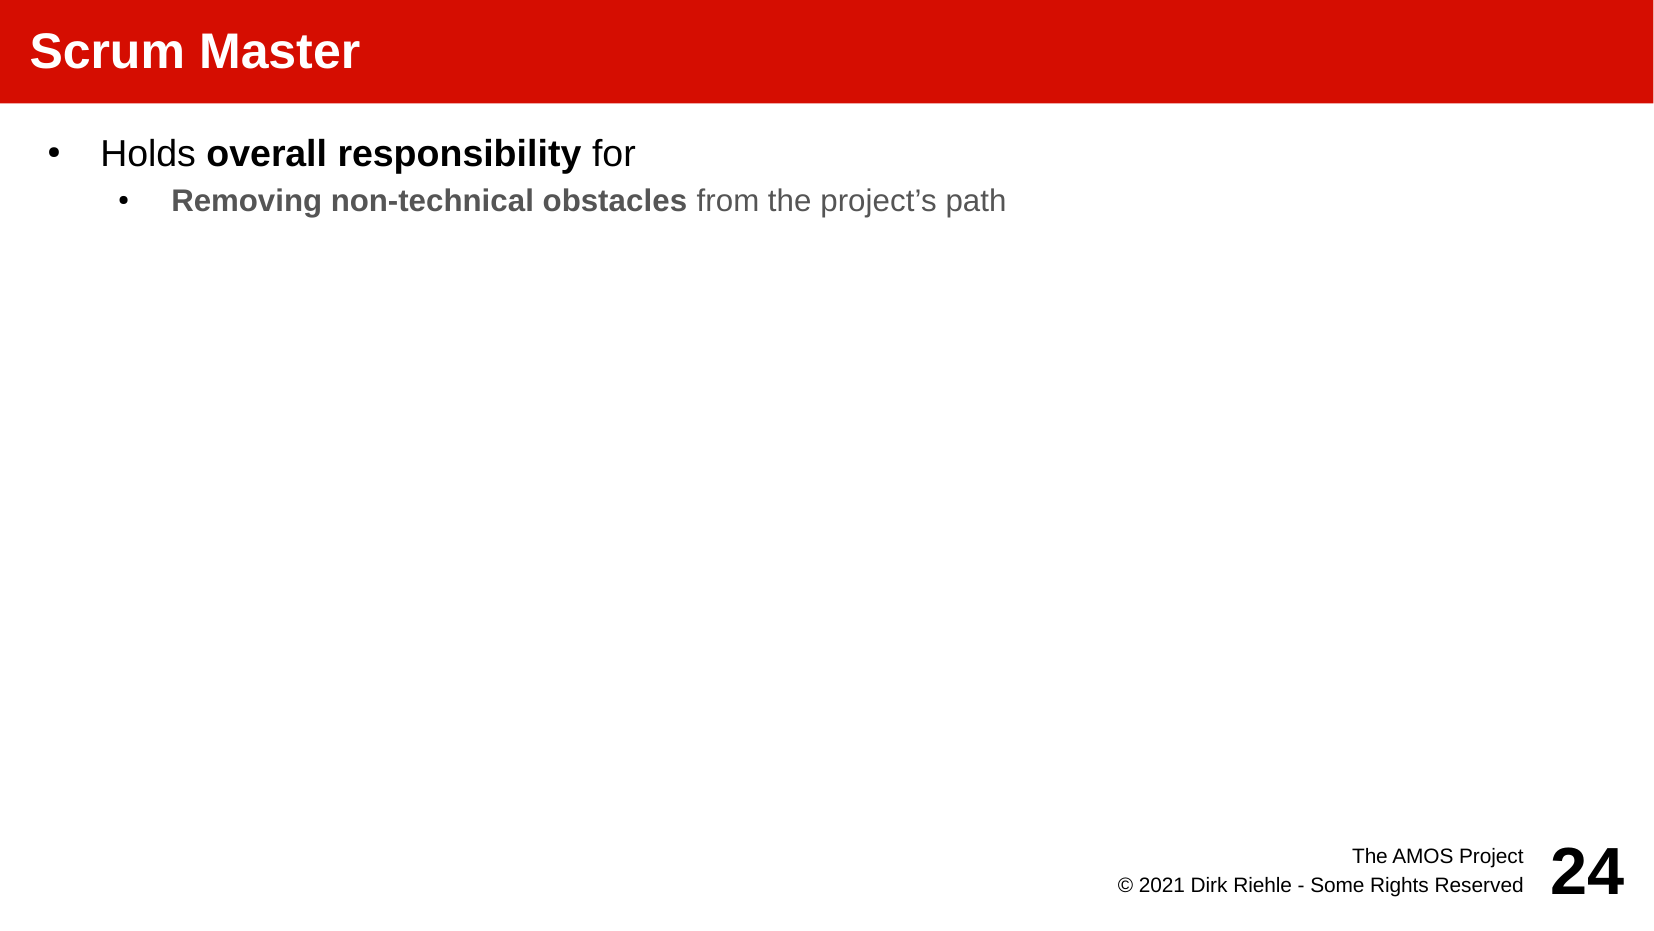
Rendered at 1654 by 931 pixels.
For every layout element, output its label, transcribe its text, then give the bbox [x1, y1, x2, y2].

list Holds overall responsibility for Removing non-technical obstacles from the project’s path [29, 132, 1625, 813]
title Scrum Master [0, 0, 1654, 104]
